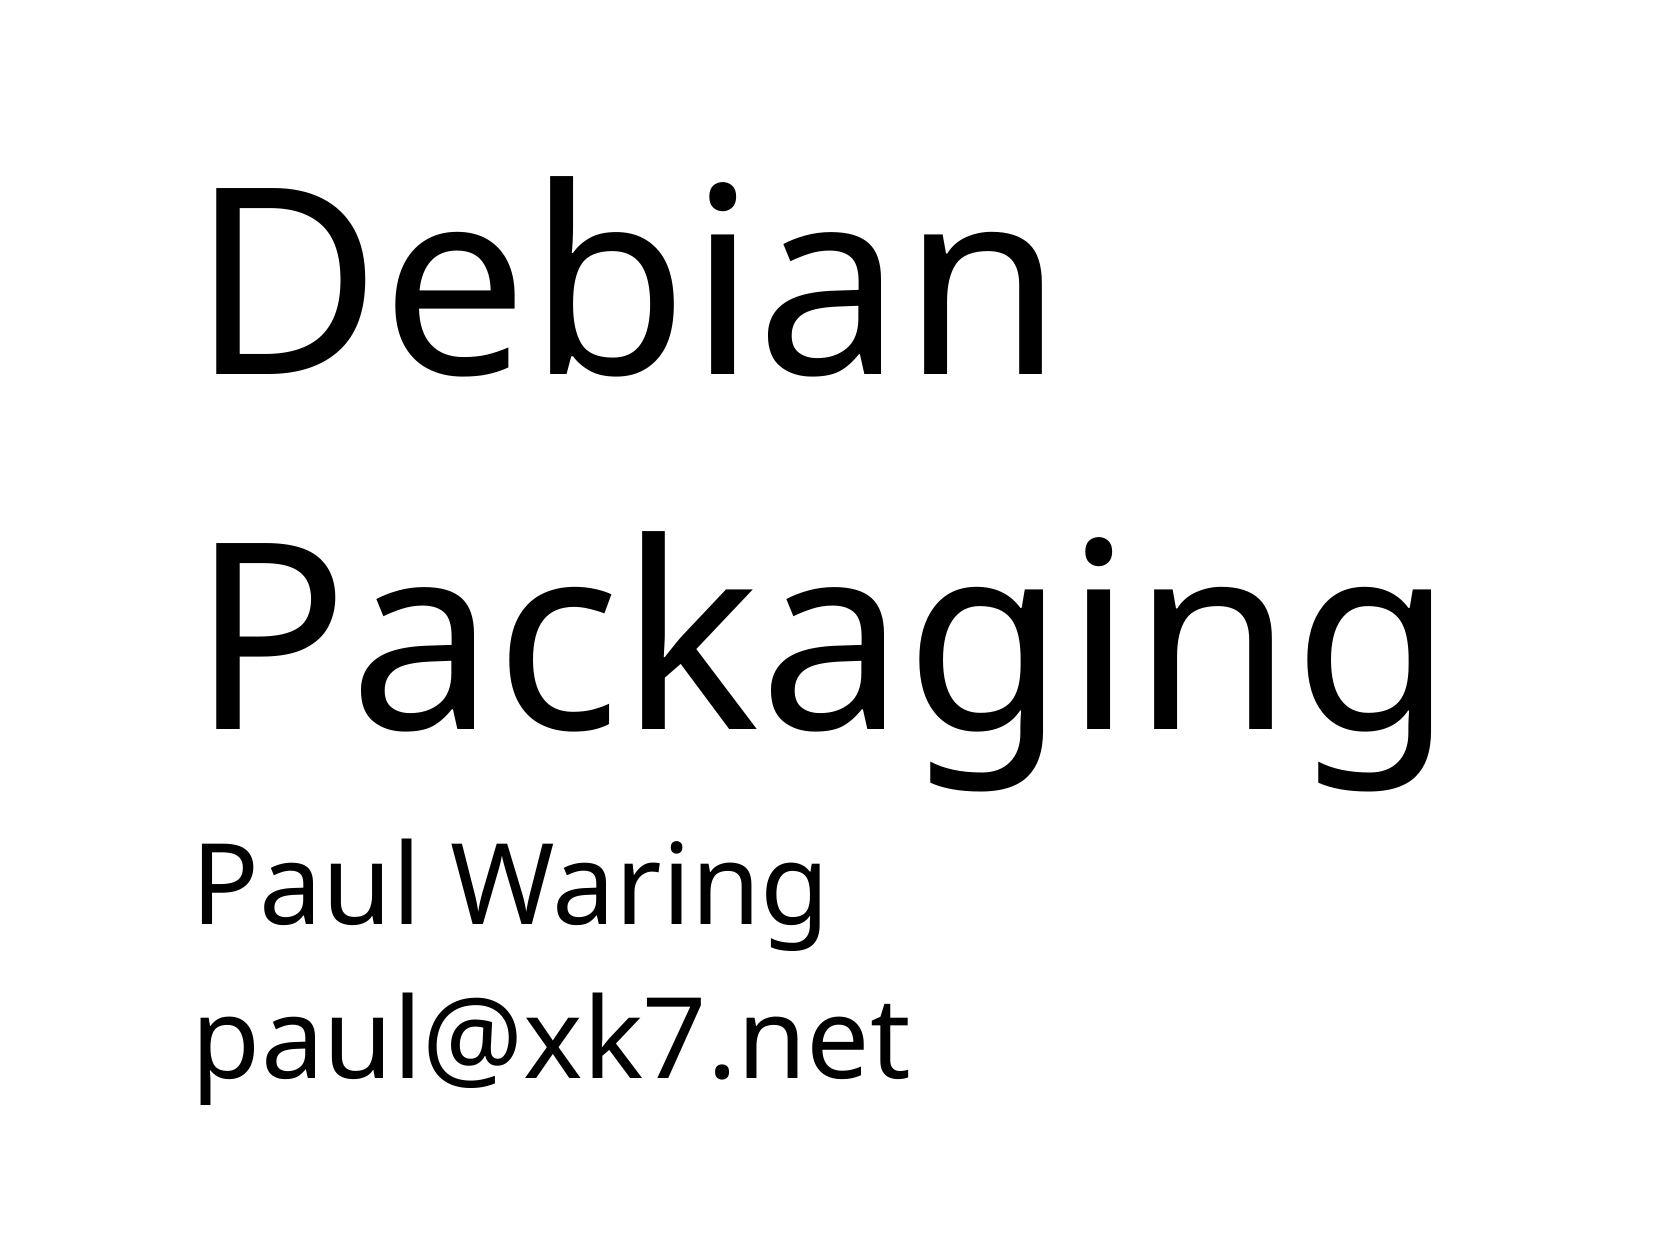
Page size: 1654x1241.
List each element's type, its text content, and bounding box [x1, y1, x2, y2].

text_box Paul Waring paul@xk7.net [177, 797, 1506, 1093]
text_box Debian Packaging [177, 88, 1477, 707]
